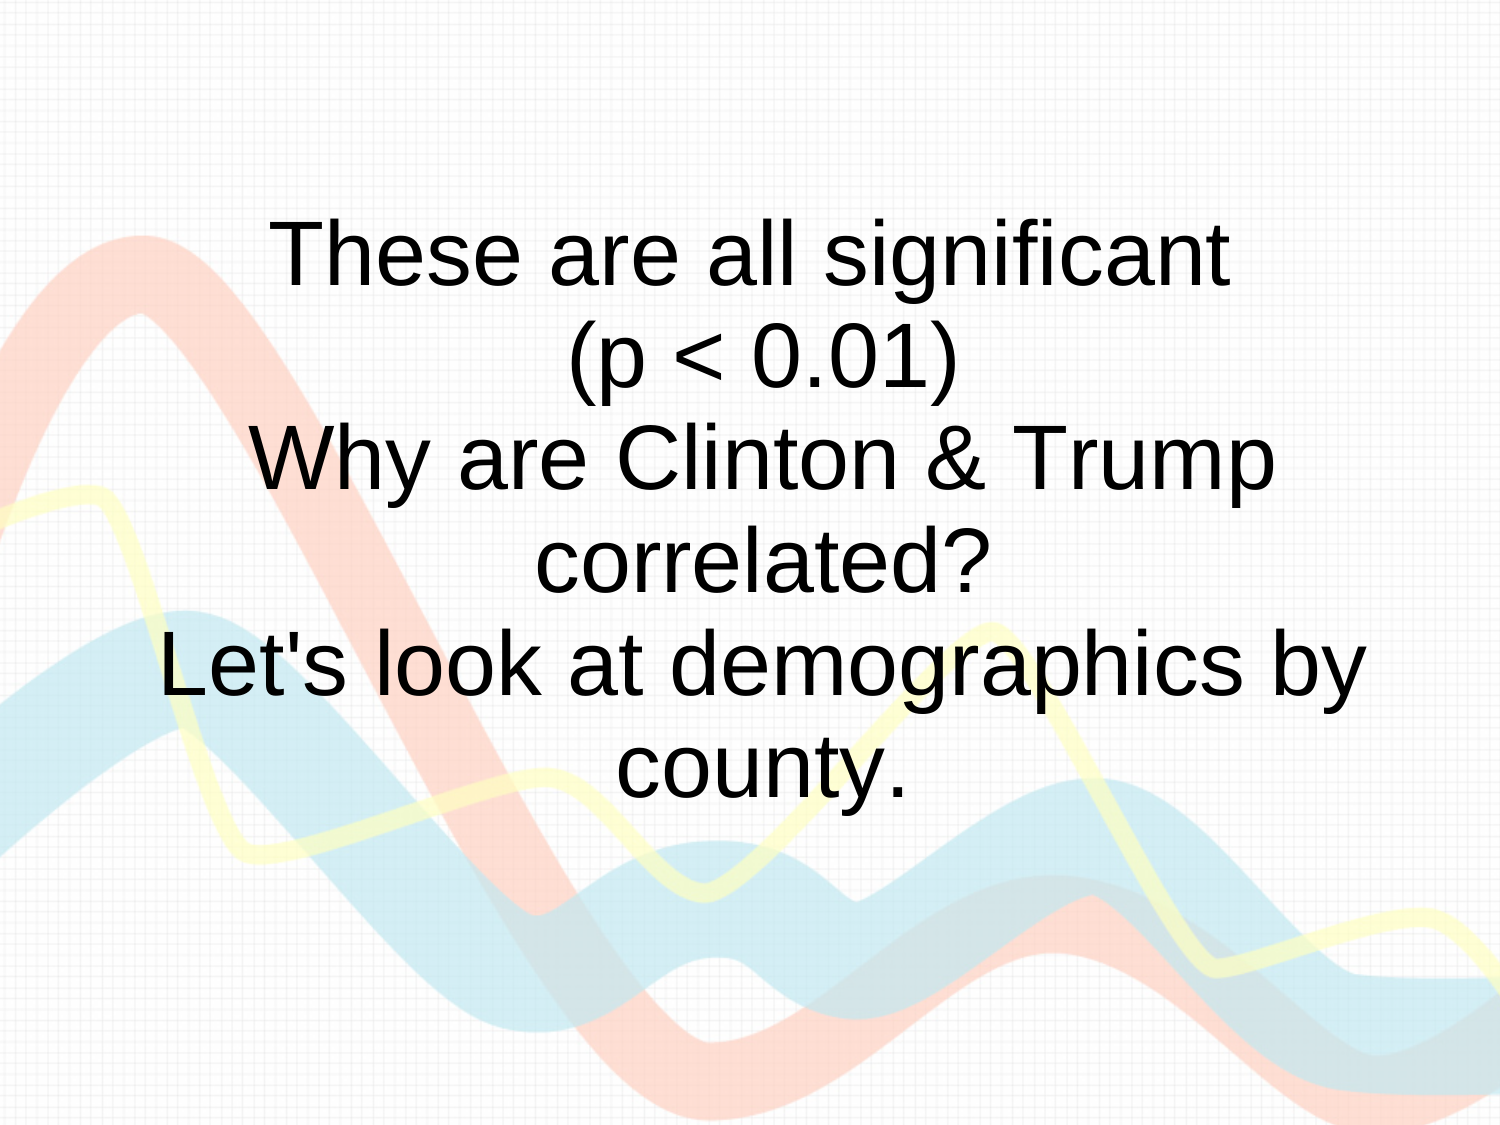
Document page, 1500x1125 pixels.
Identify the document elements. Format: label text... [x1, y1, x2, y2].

title These are all significant (p < 0.01) Why are Clinton & Trump correlated? Let's look at demographics by county. [88, 193, 1439, 826]
